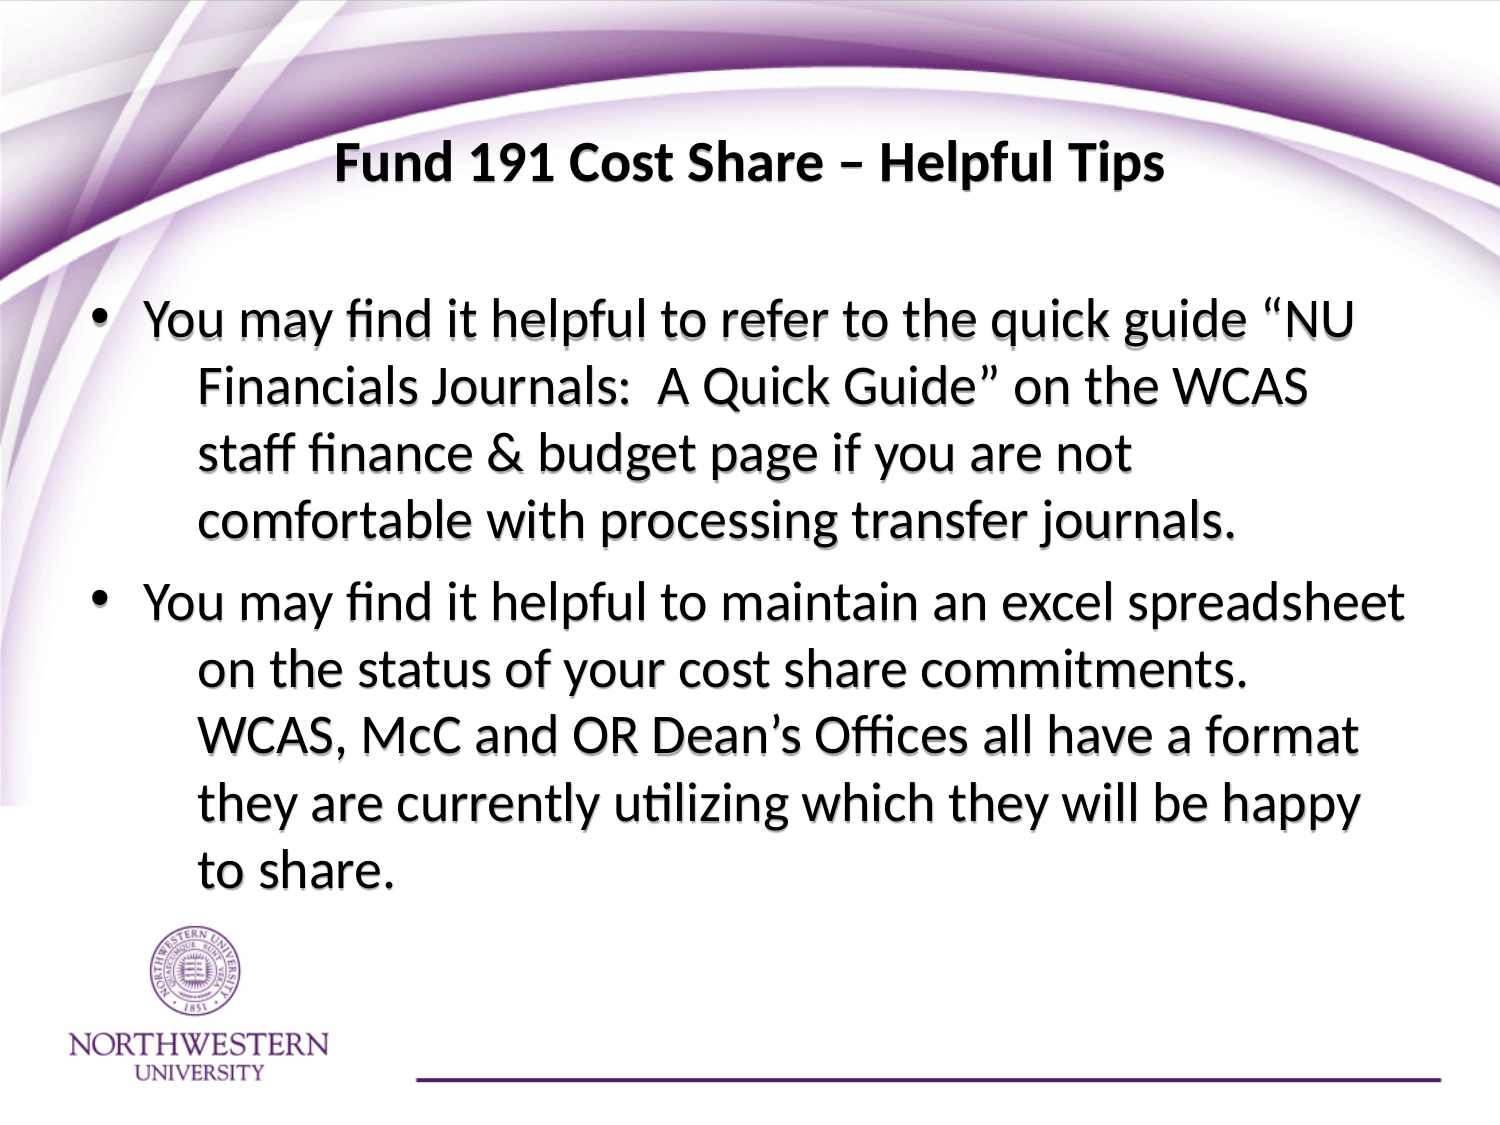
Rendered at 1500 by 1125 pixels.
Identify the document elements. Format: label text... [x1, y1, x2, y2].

list You may find it helpful to refer to the quick guide “NU Financials Journals: A Quick Guide” on the WCAS staff finance & budget page if you are not comfortable with processing transfer journals. You may find it helpful to maintain an excel spreadsheet on the status of your cost share commitments. WCAS, McC and OR Dean’s Offices all have a format they are currently utilizing which they will be happy to share. [75, 274, 1426, 912]
title Fund 191 Cost Share – Helpful Tips [75, 101, 1426, 215]
